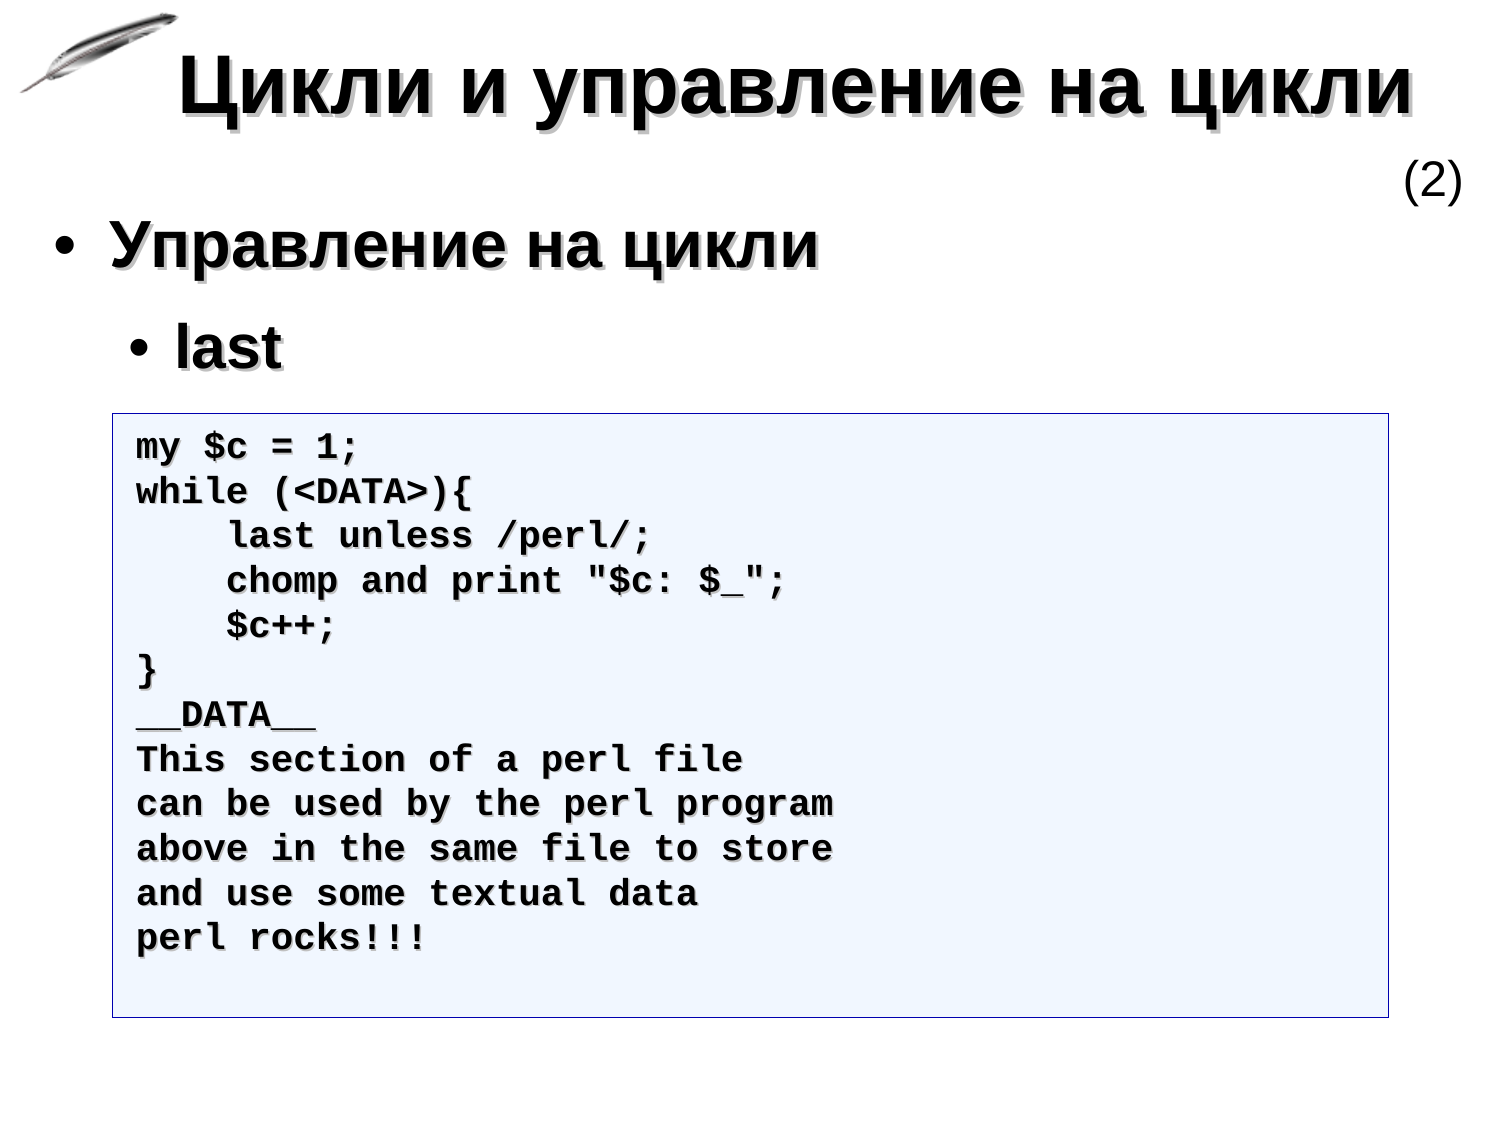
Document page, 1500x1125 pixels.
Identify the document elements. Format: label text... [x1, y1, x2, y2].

list Управление на цикли last [53, 207, 1447, 1084]
text_box (2) [1387, 141, 1479, 213]
text_box my $c = 1; while (<DATA>){ last unless /perl/; chomp and print "$c: $_"; $c++; } __DATA__ This section of a perl file can be used by the perl program above in the same file to store and use some textual data perl rocks!!! [112, 413, 1388, 1018]
picture [16, 11, 177, 95]
title Цикли и управление на цикли [177, 0, 1459, 179]
